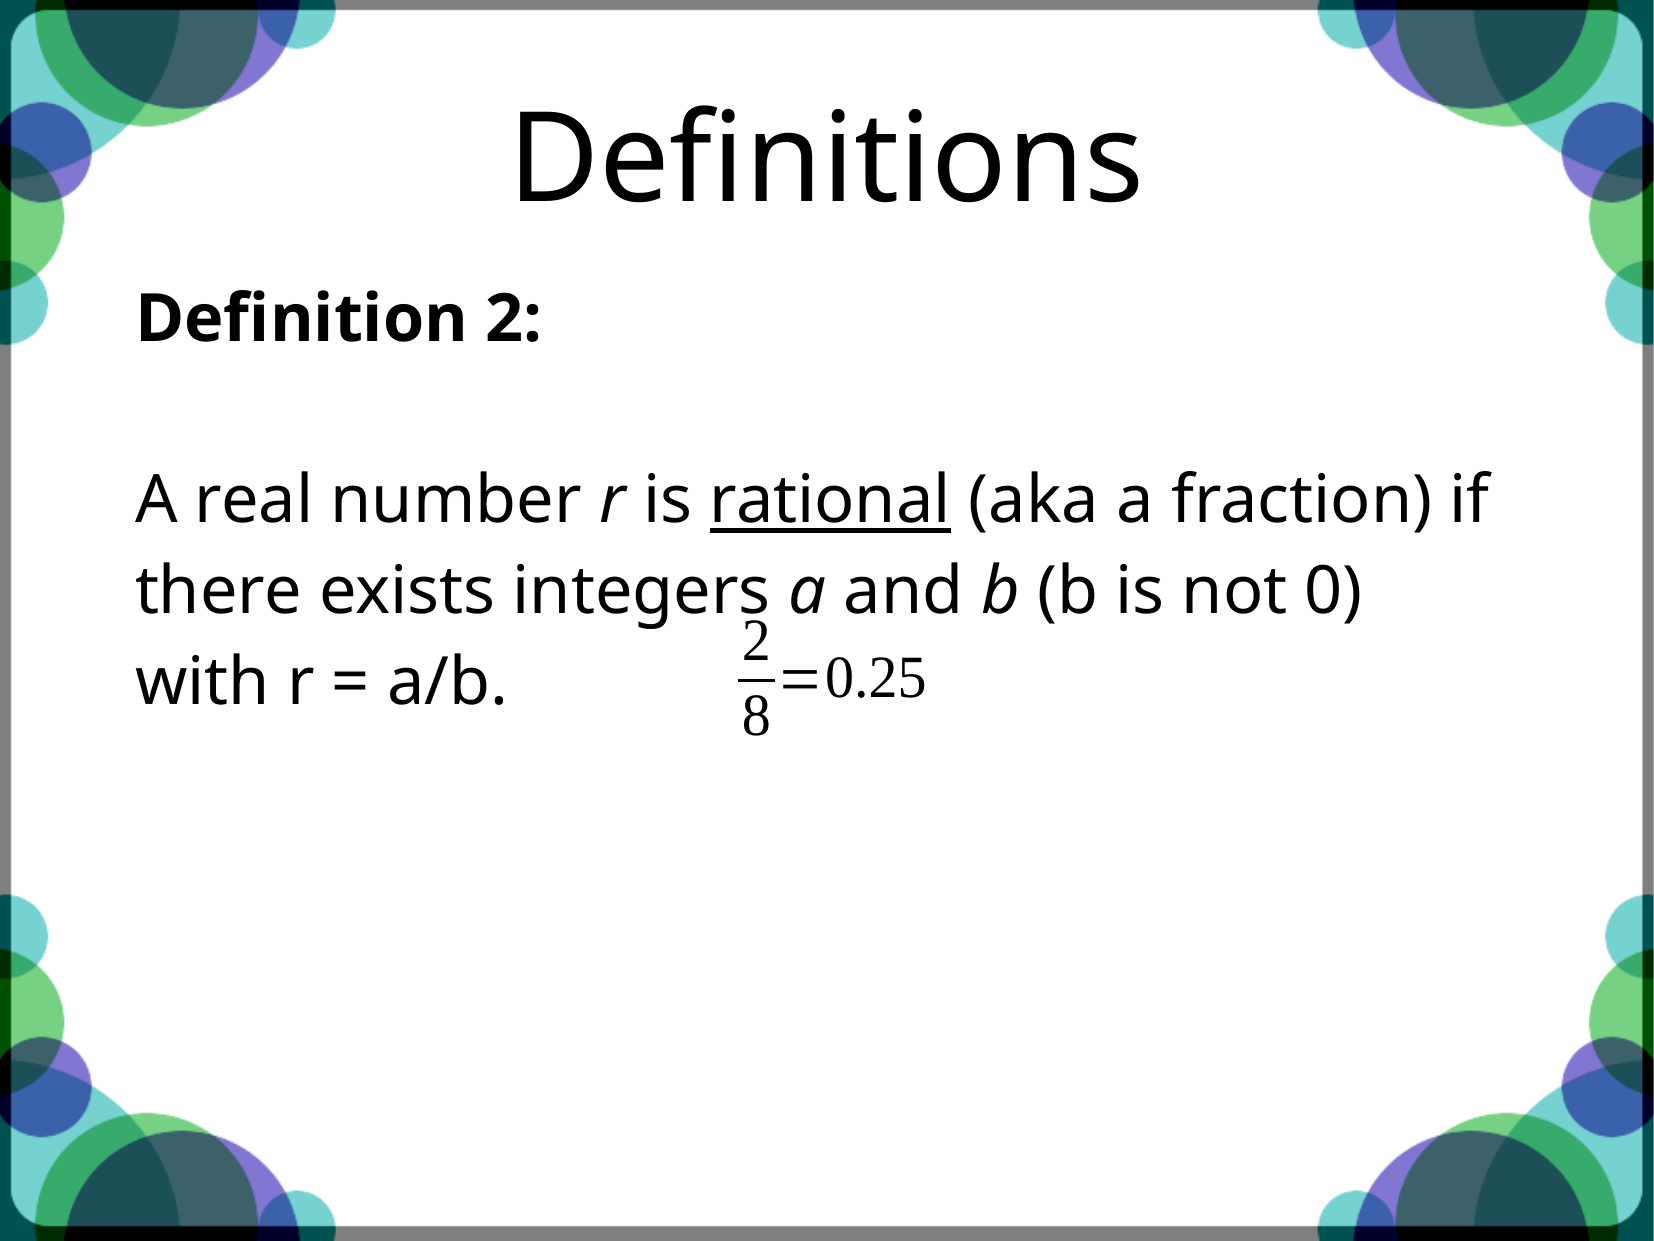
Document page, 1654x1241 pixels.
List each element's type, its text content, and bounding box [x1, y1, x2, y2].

text_box Definition 2: A real number r is rational (aka a fraction) if there exists integers a and b (b is not 0) with r = a/b. [135, 270, 1531, 943]
picture [0, 0, 1654, 1241]
chart [720, 607, 944, 751]
title Definitions [82, 49, 1571, 257]
